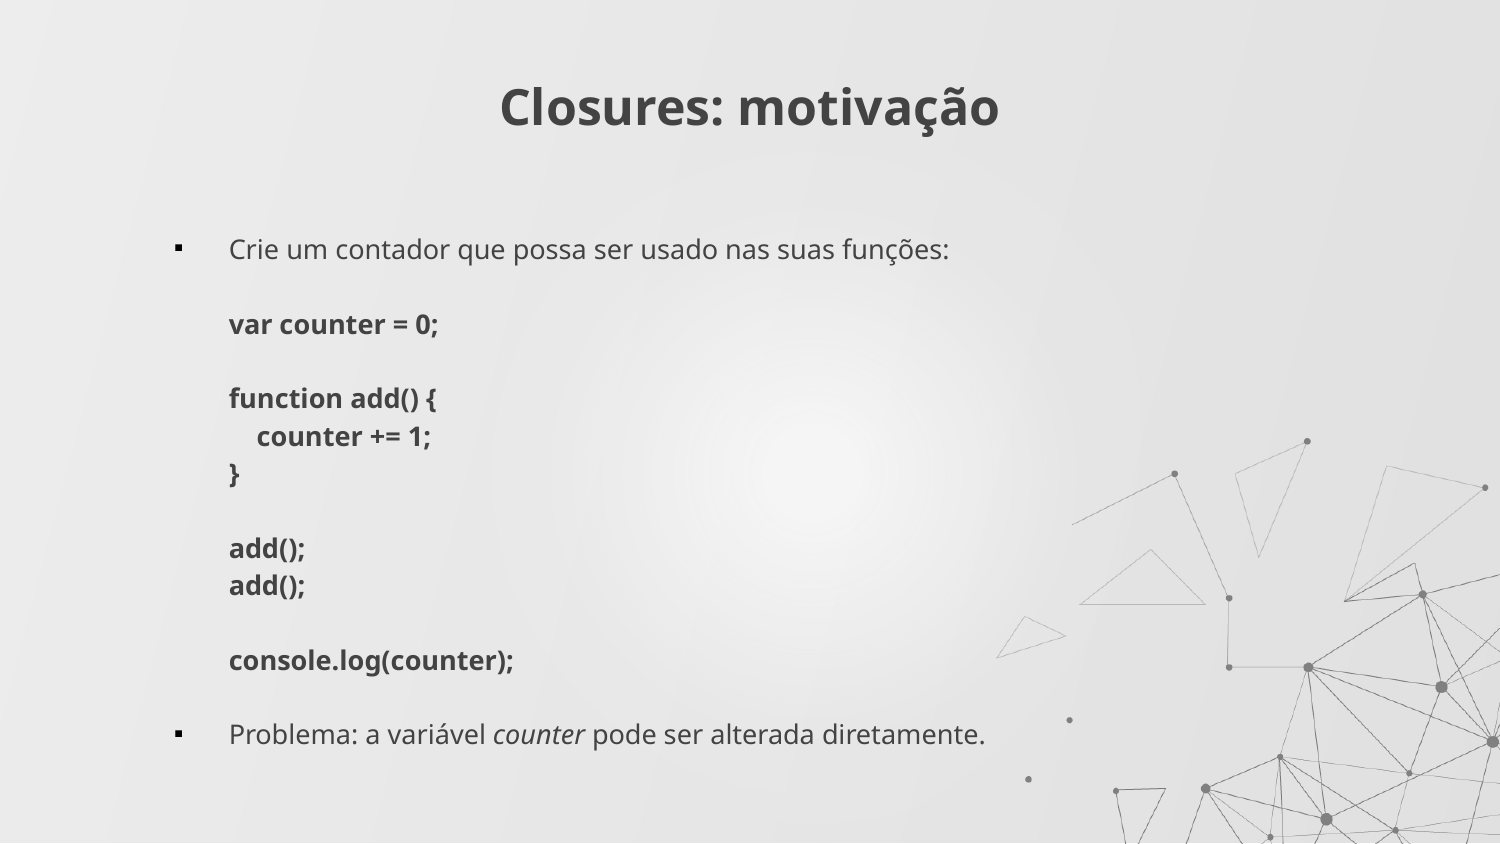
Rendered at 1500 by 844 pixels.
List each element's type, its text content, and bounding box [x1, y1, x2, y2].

picture [0, 0, 1500, 844]
title Closures: motivação [60, 60, 1441, 216]
list Crie um contador que possa ser usado nas suas funções: var counter = 0; function add() { counter += 1; } add(); add(); console.log(counter); Problema: a variável counter pode ser alterada diretamente. [142, 216, 1278, 455]
